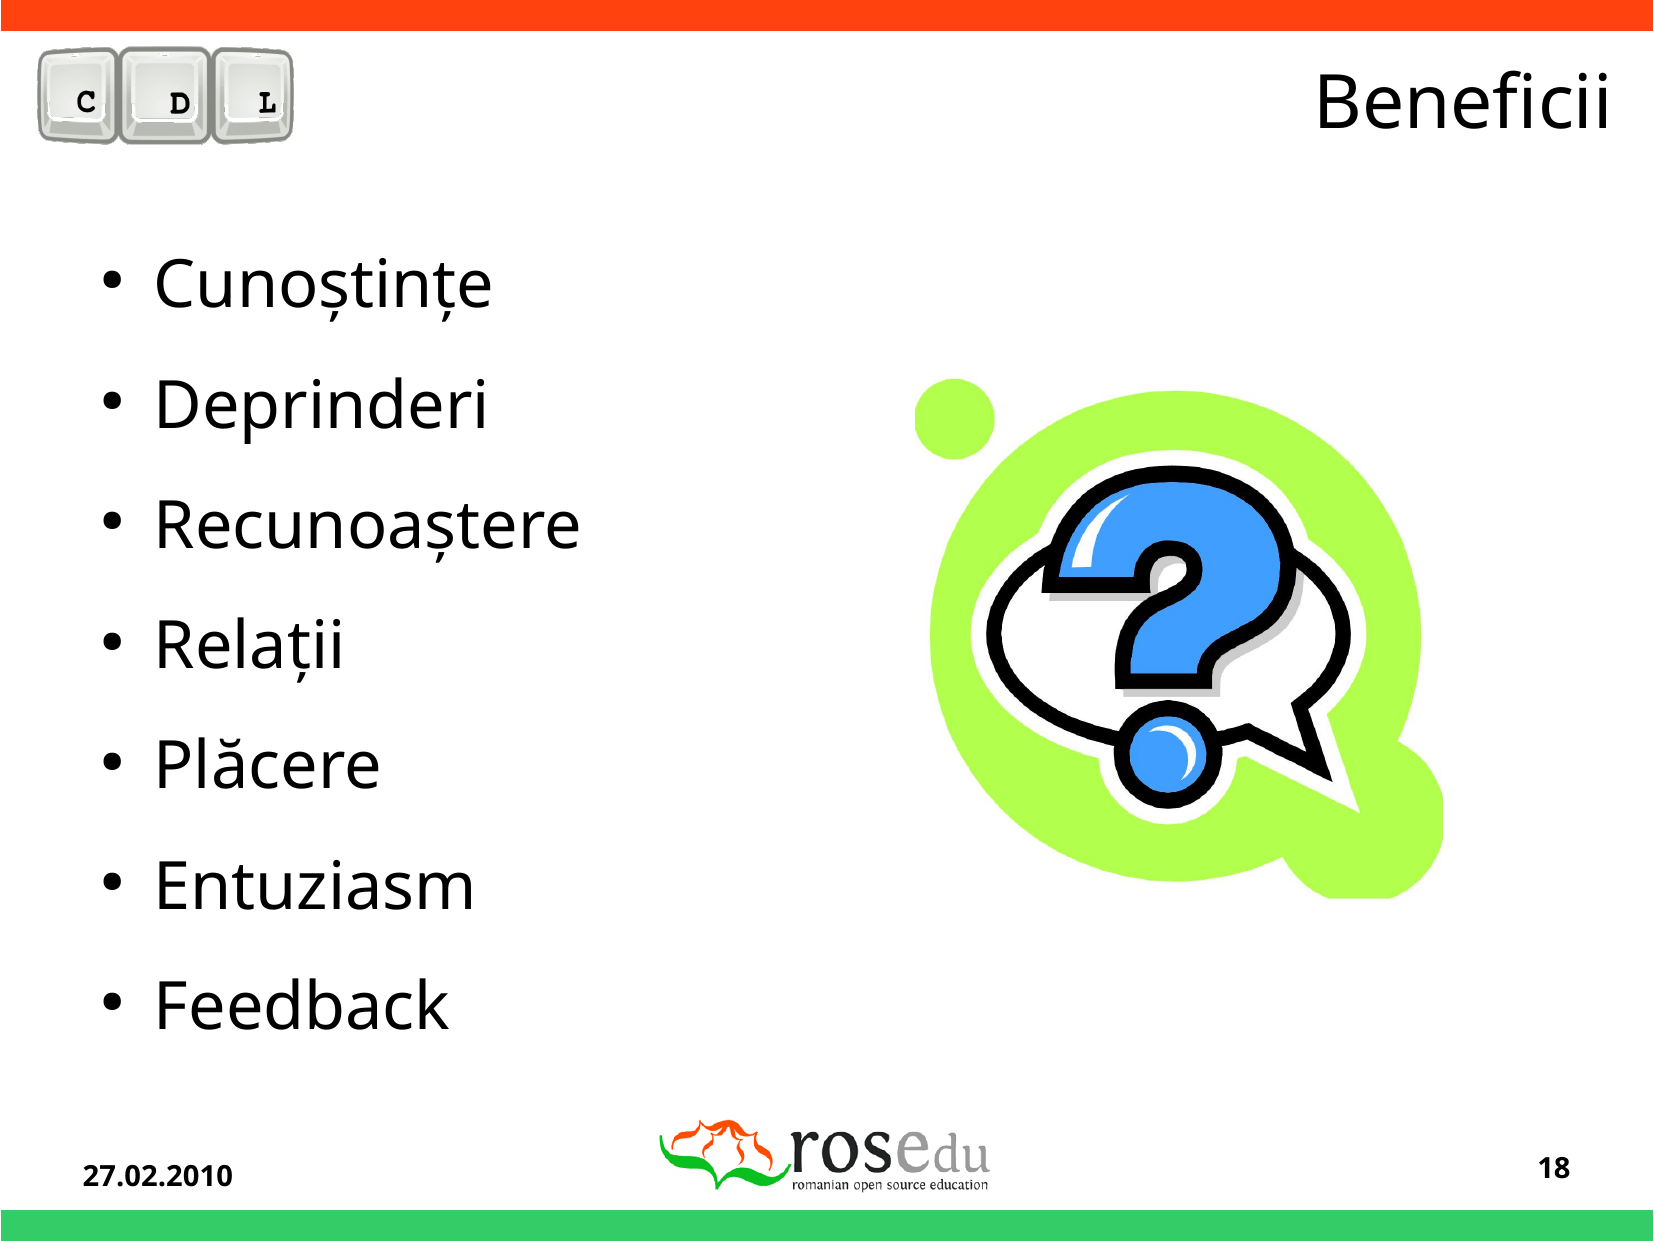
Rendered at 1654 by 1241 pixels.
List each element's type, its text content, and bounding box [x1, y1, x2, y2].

list Cunoștințe Deprinderi Recunoaștere Relații Plăcere Entuziasm Feedback [82, 182, 1571, 1104]
picture [656, 1104, 1005, 1209]
picture [37, 46, 294, 145]
title Beneficii [300, 55, 1613, 143]
picture [915, 375, 1444, 899]
